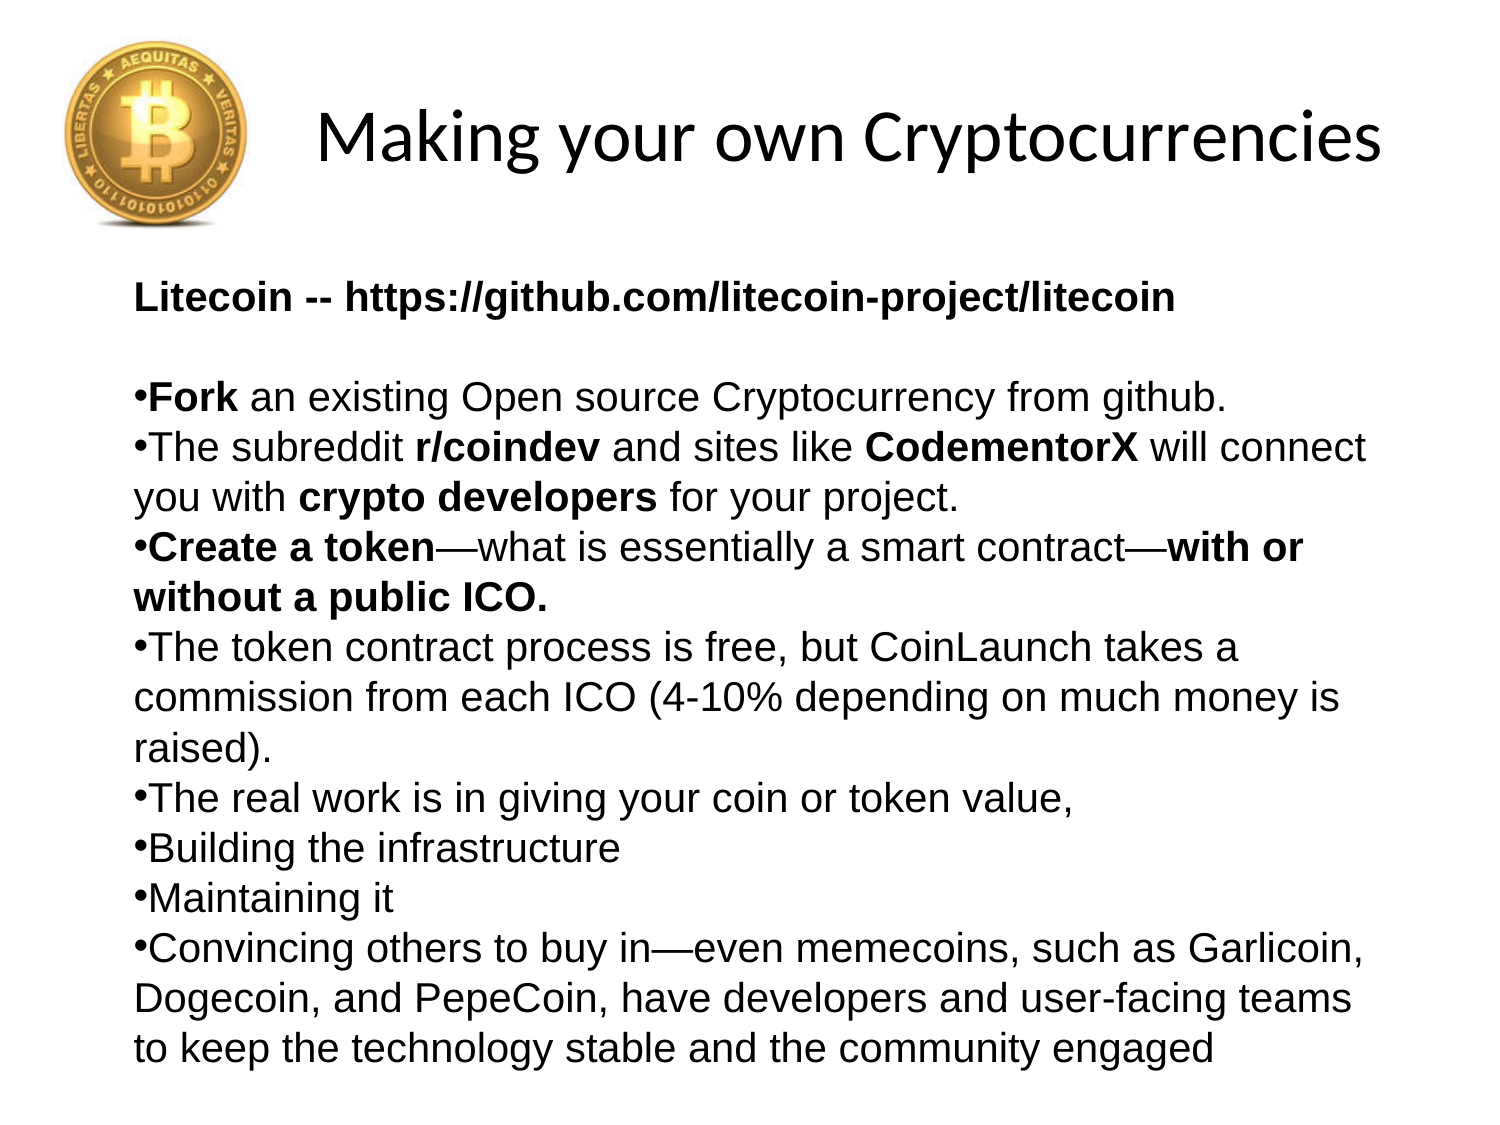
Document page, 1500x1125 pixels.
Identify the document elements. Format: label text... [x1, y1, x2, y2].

picture [62, 37, 250, 230]
text_box Making your own Cryptocurrencies [274, 37, 1426, 225]
text_box Litecoin -- https://github.com/litecoin-project/litecoin Fork an existing Open source Cryptocurrency from github. The subreddit r/coindev and sites like CodementorX will connect you with crypto developers for your project. Create a token—what is essentially a smart contract—with or without a public ICO. The token contract process is free, but CoinLaunch takes a commission from each ICO (4-10% depending on much money is raised). The real work is in giving your coin or token value, Building the infrastructure Maintaining it Convincing others to buy in—even memecoins, such as Garlicoin, Dogecoin, and PepeCoin, have developers and user-facing teams to keep the technology stable and the community engaged [118, 262, 1382, 1079]
